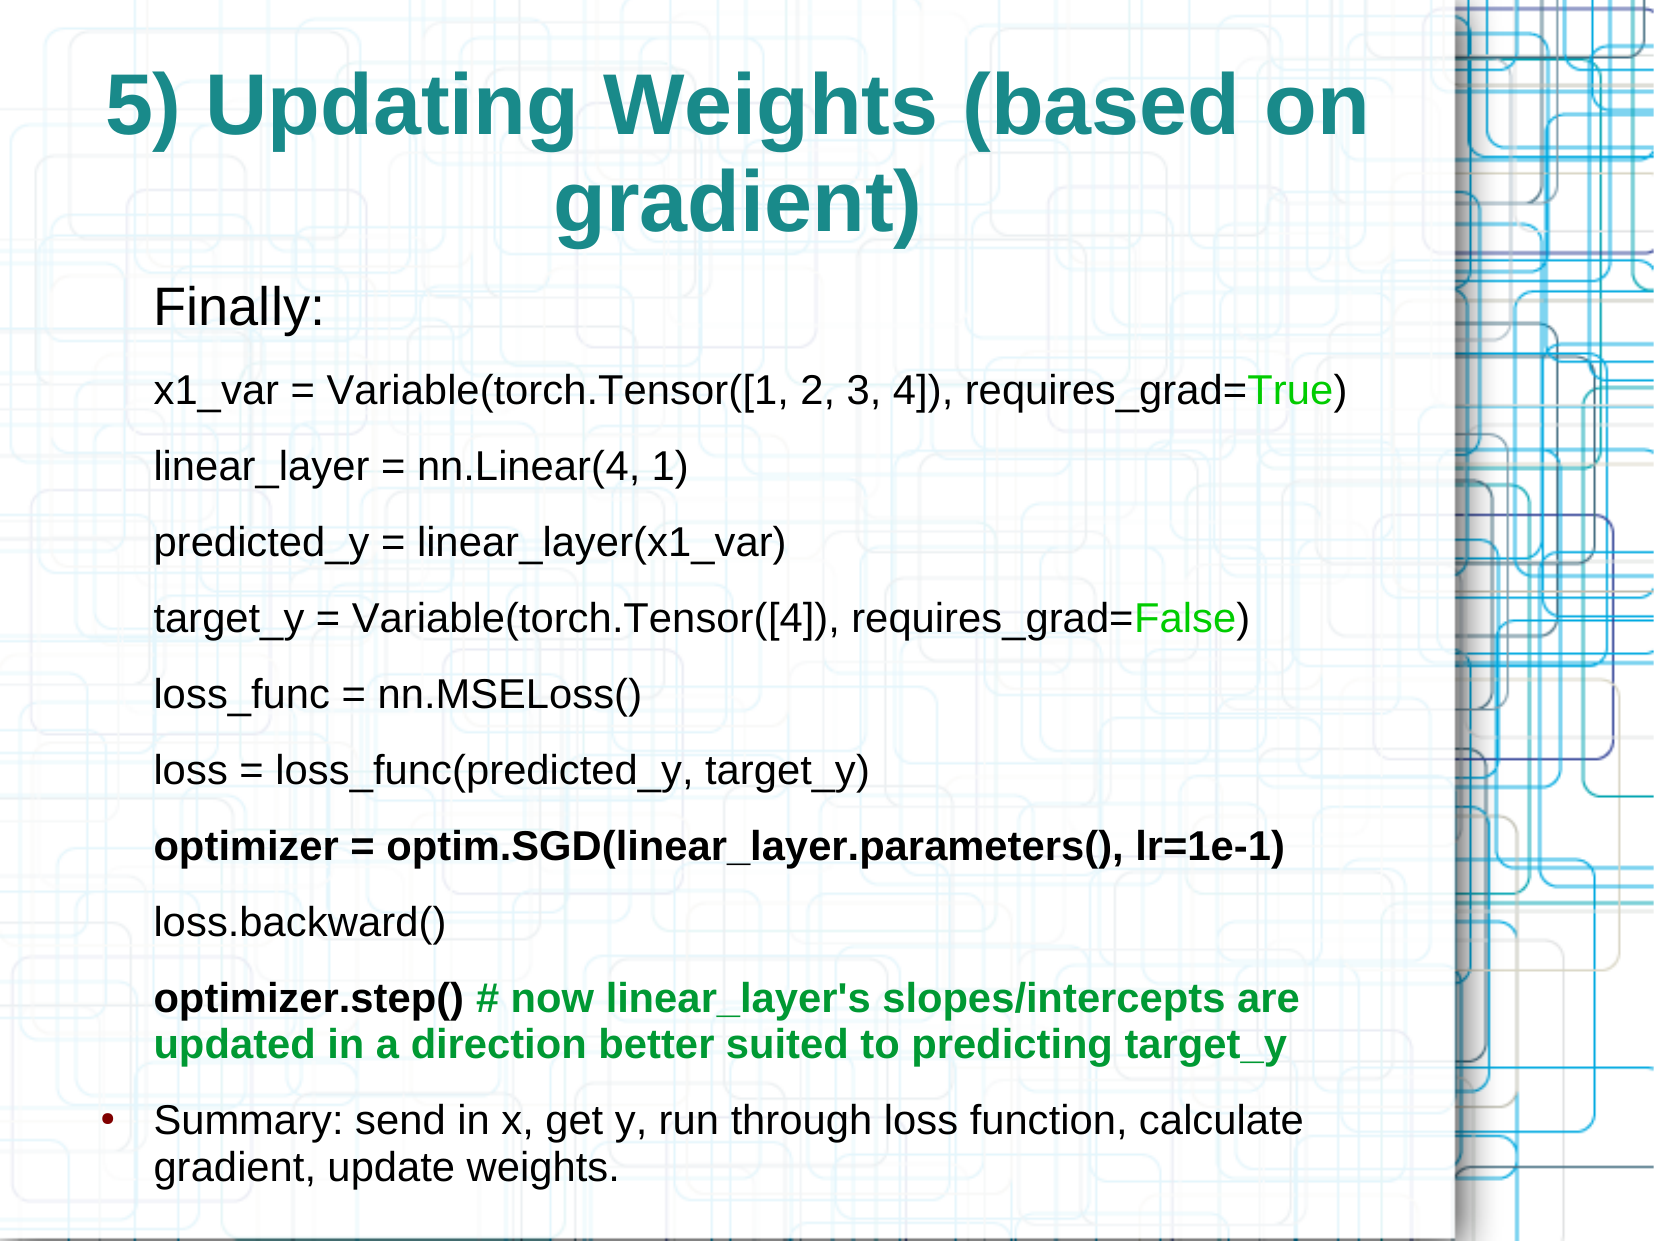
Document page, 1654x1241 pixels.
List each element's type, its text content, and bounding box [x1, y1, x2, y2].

picture [0, 0, 1654, 1241]
list Finally: x1_var = Variable(torch.Tensor([1, 2, 3, 4]), requires_grad=True) linear_layer = nn.Linear(4, 1) predicted_y = linear_layer(x1_var) target_y = Variable(torch.Tensor([4]), requires_grad=False) loss_func = nn.MSELoss() loss = loss_func(predicted_y, target_y) optimizer = optim.SGD(linear_layer.parameters(), lr=1e-1) loss.backward() optimizer.step() # now linear_layer's slopes/intercepts are updated in a direction better suited to predicting target_y Summary: send in x, get y, run through loss function, calculate gradient, update weights. [82, 276, 1418, 1241]
title 5) Updating Weights (based on gradient) [59, 49, 1418, 257]
